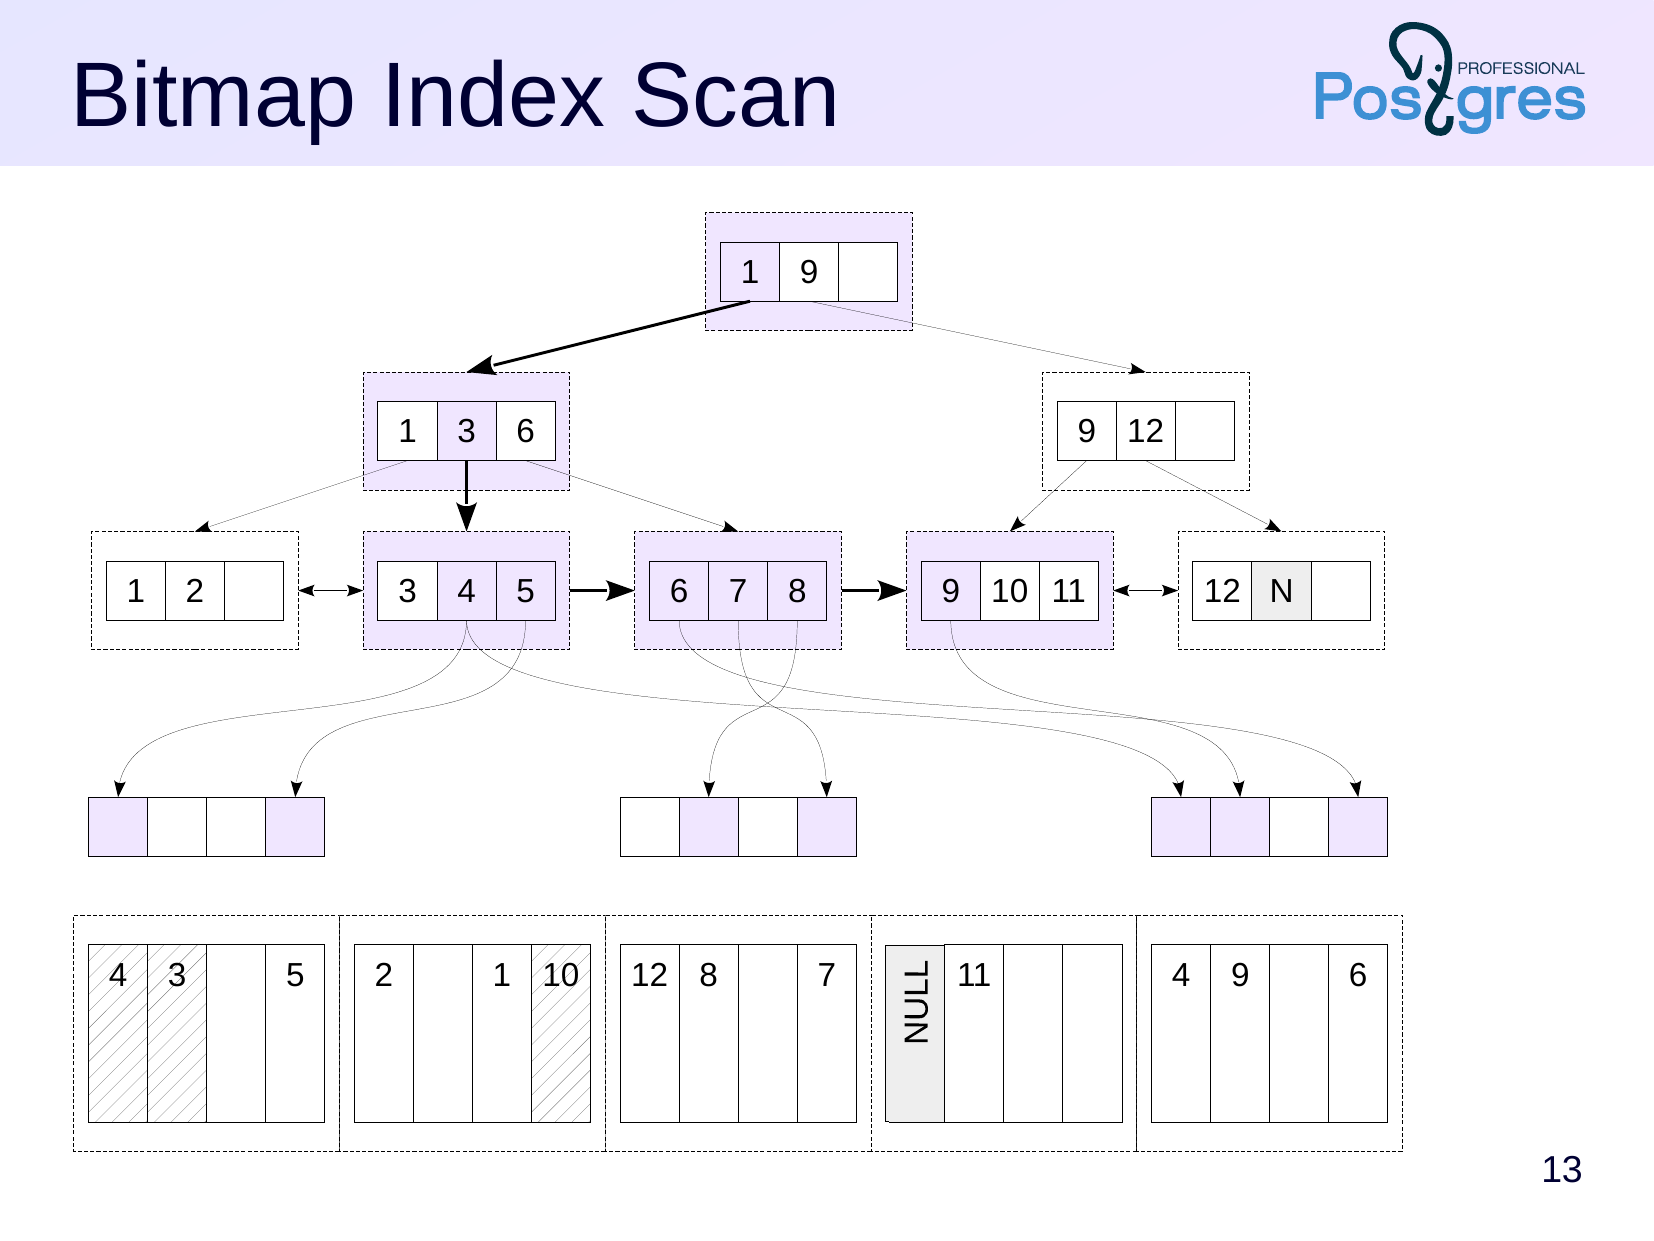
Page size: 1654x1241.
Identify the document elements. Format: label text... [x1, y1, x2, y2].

text_box 9 [921, 561, 980, 621]
text_box [363, 372, 570, 475]
text_box [467, 621, 525, 650]
text_box 6 [1328, 944, 1388, 1123]
text_box 8 [767, 561, 827, 621]
text_box [73, 915, 1403, 1152]
text_box 4 [88, 944, 148, 1123]
text_box [1178, 531, 1385, 650]
text_box 1 [720, 242, 779, 302]
text_box [468, 461, 570, 491]
text_box 4 [1151, 944, 1210, 1123]
text_box [906, 531, 1114, 650]
text_box [705, 212, 913, 322]
text_box 1 [377, 401, 437, 461]
text_box 2 [165, 561, 224, 621]
text_box 6 [496, 401, 556, 461]
text_box [363, 461, 465, 491]
text_box [91, 531, 299, 650]
text_box 5 [265, 944, 325, 1123]
text_box 3 [377, 561, 437, 621]
text_box 8 [679, 944, 738, 1123]
text_box 12 [1116, 401, 1175, 461]
text_box 5 [496, 561, 556, 621]
text_box [634, 531, 842, 650]
text_box 3 [437, 401, 496, 461]
text_box [680, 621, 739, 650]
text_box [88, 797, 325, 857]
text_box [1042, 372, 1250, 491]
title Bitmap Index Scan [70, 43, 1261, 151]
text_box 12 [1192, 561, 1251, 621]
text_box 4 [437, 561, 496, 621]
text_box 12 [620, 944, 679, 1123]
text_box [1151, 797, 1388, 857]
text_box 10 [531, 944, 591, 1123]
text_box 3 [148, 944, 206, 1123]
text_box 1 [106, 561, 165, 621]
text_box [363, 531, 570, 650]
text_box N [1251, 561, 1311, 621]
text_box 1 [472, 944, 531, 1123]
text_box [739, 621, 797, 650]
text_box 2 [354, 944, 413, 1123]
text_box 11 [1039, 561, 1099, 621]
text_box 10 [980, 561, 1039, 621]
text_box [461, 630, 479, 650]
text_box NULL [885, 945, 945, 1123]
text_box 9 [779, 242, 838, 302]
text_box [1055, 461, 1201, 491]
text_box 9 [1057, 401, 1116, 461]
text_box 9 [1210, 944, 1269, 1123]
text_box 11 [944, 944, 1003, 1123]
text_box 6 [649, 561, 708, 621]
text_box [620, 797, 857, 857]
text_box 7 [797, 944, 857, 1123]
text_box [705, 302, 913, 331]
text_box 7 [708, 561, 767, 621]
